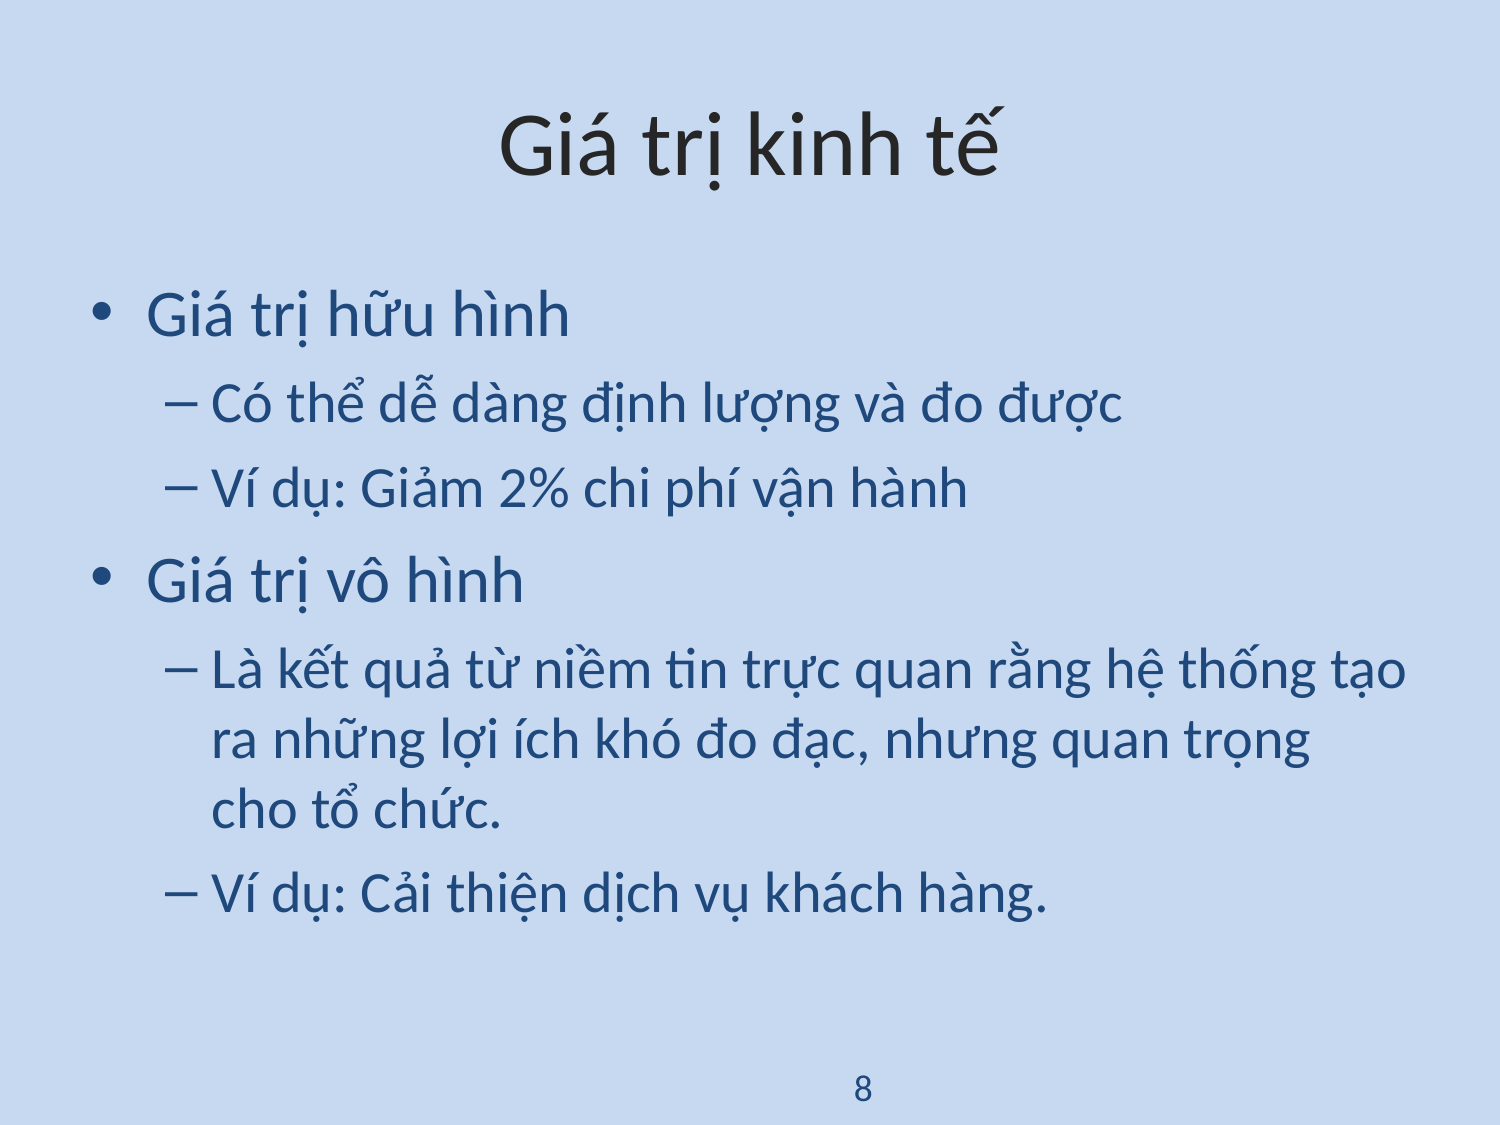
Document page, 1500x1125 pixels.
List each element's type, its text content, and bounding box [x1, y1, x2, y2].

title Giá trị kinh tế [75, 45, 1426, 233]
list Giá trị hữu hình Có thể dễ dàng định lượng và đo được Ví dụ: Giảm 2% chi phí vận hành Giá trị vô hình Là kết quả từ niềm tin trực quan rằng hệ thống tạo ra những lợi ích khó đo đạc, nhưng quan trọng cho tổ chức. Ví dụ: Cải thiện dịch vụ khách hàng. [75, 262, 1426, 1005]
